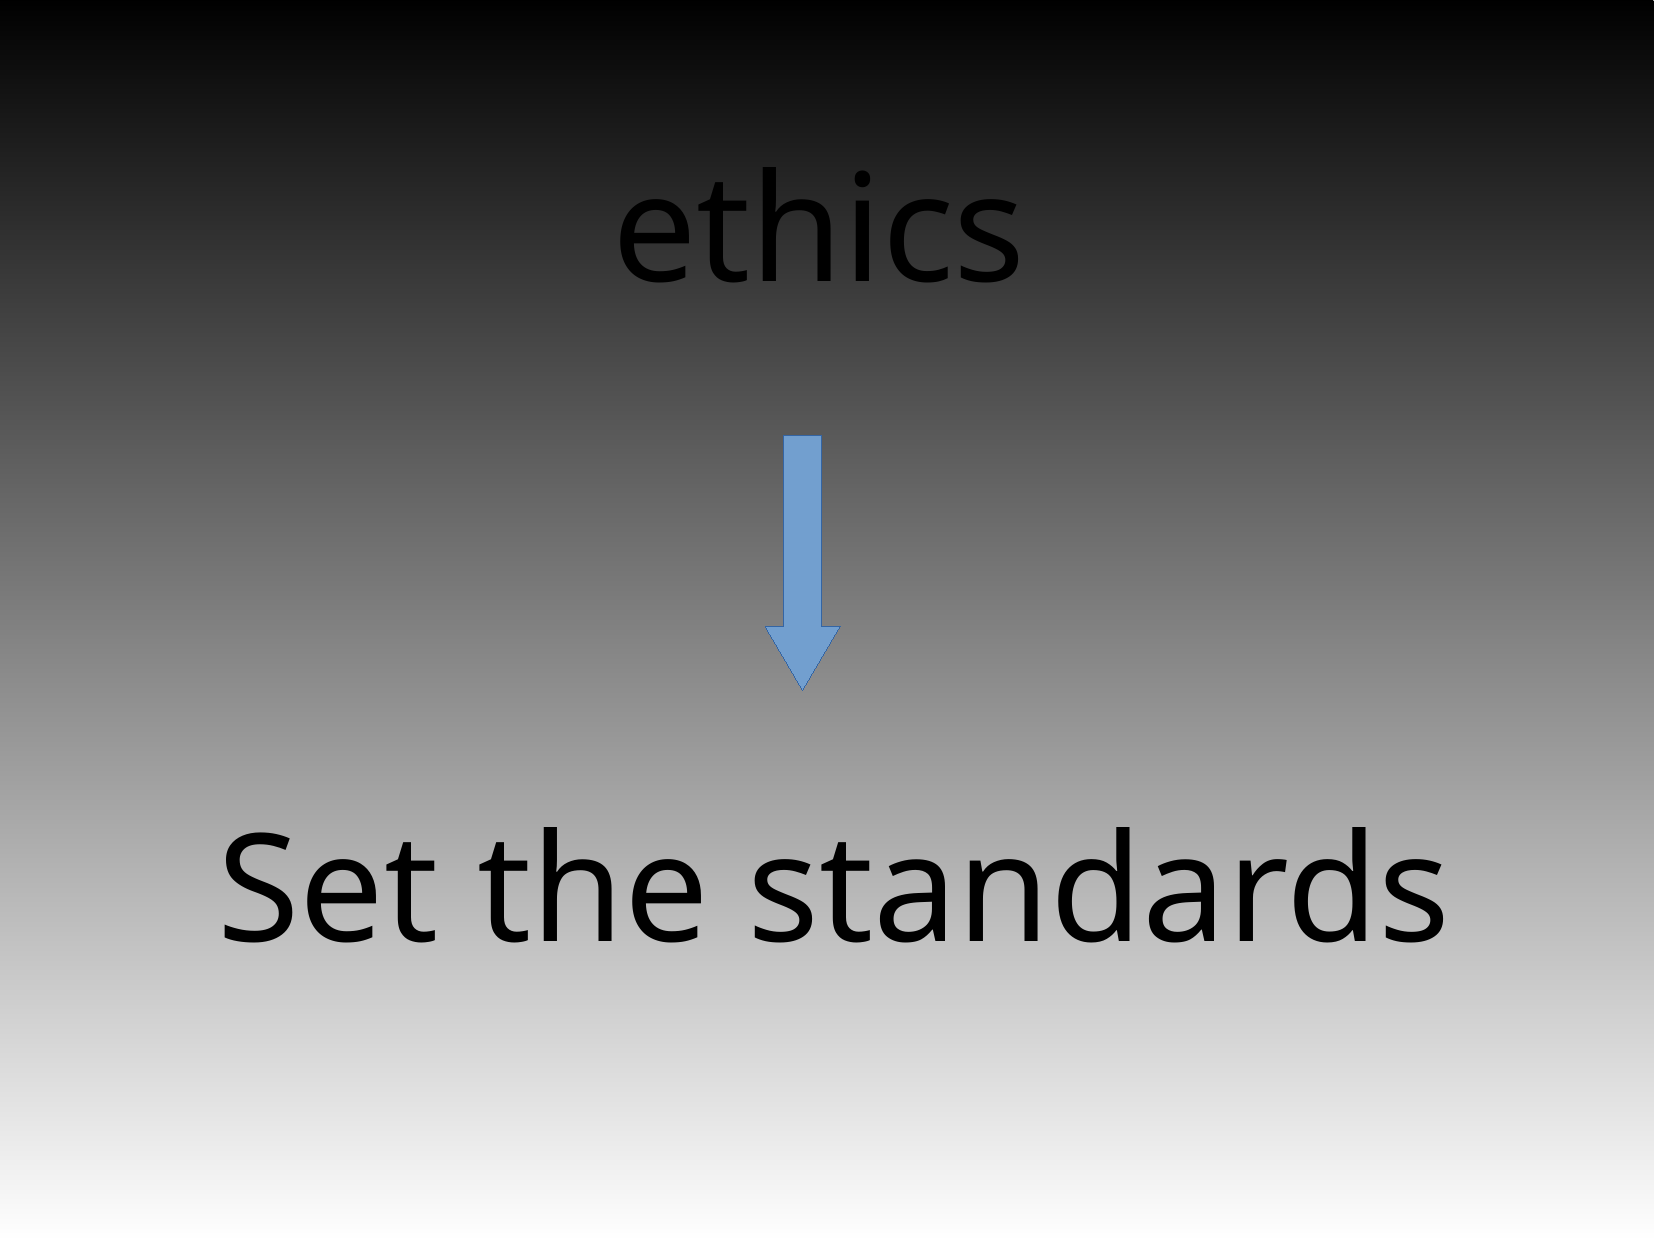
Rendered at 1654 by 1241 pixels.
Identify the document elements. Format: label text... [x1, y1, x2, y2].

title ethics [75, 120, 1564, 328]
text_box [765, 435, 841, 691]
title Set the standards [90, 780, 1579, 988]
